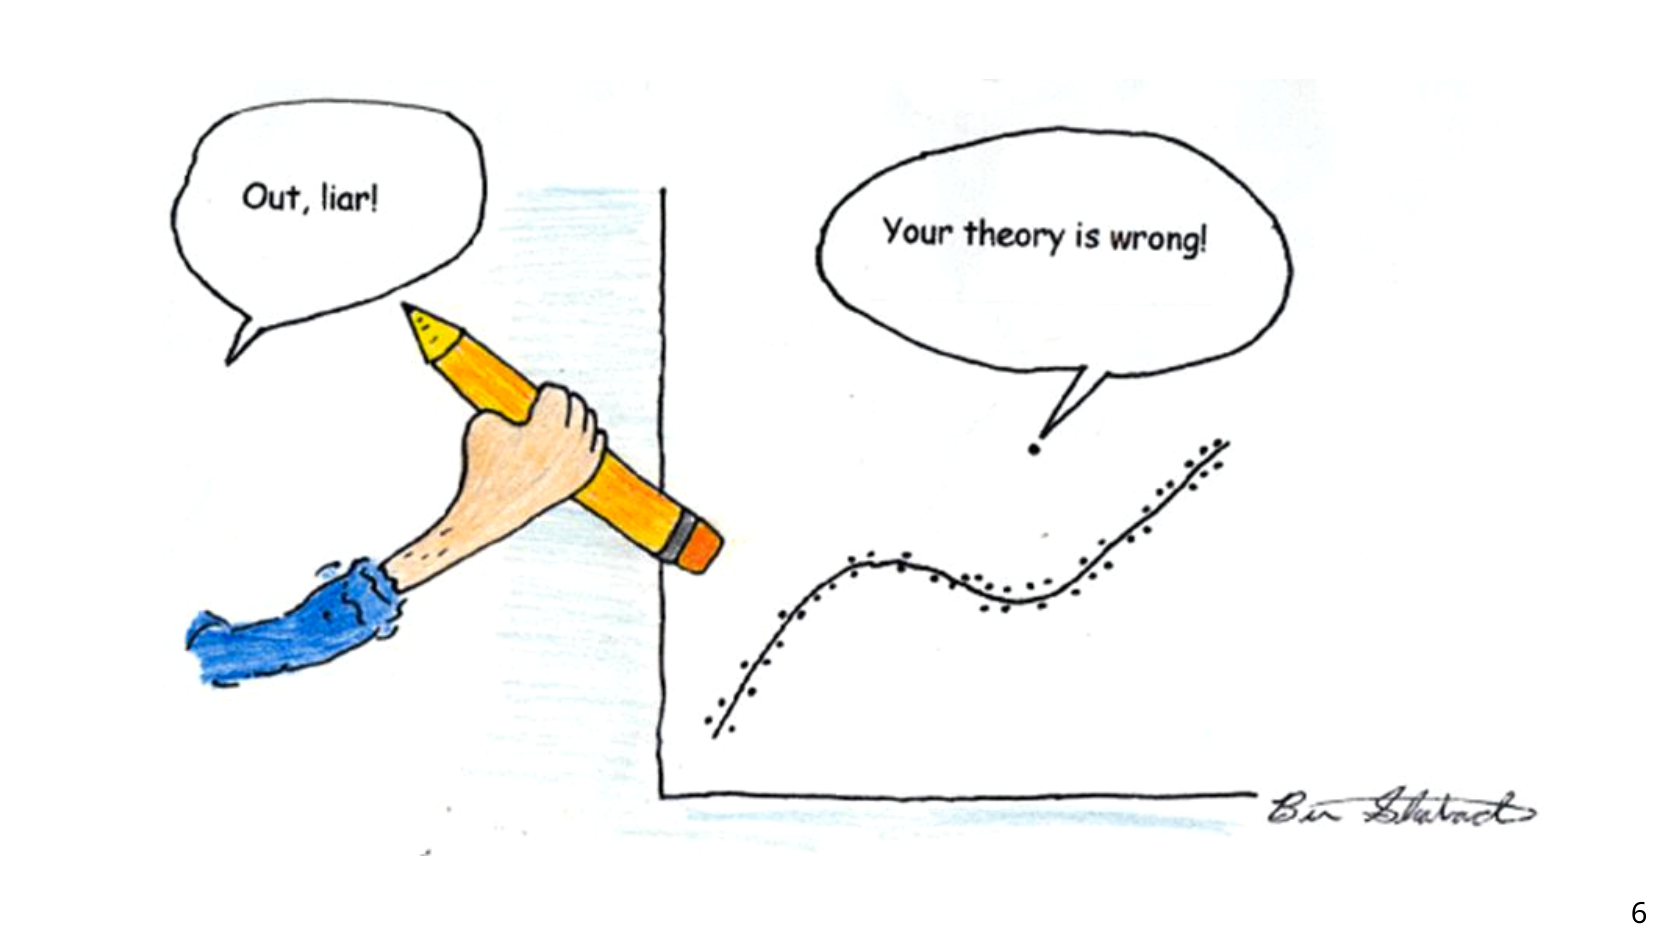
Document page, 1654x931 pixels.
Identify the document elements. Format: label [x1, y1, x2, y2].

picture [163, 79, 1554, 856]
